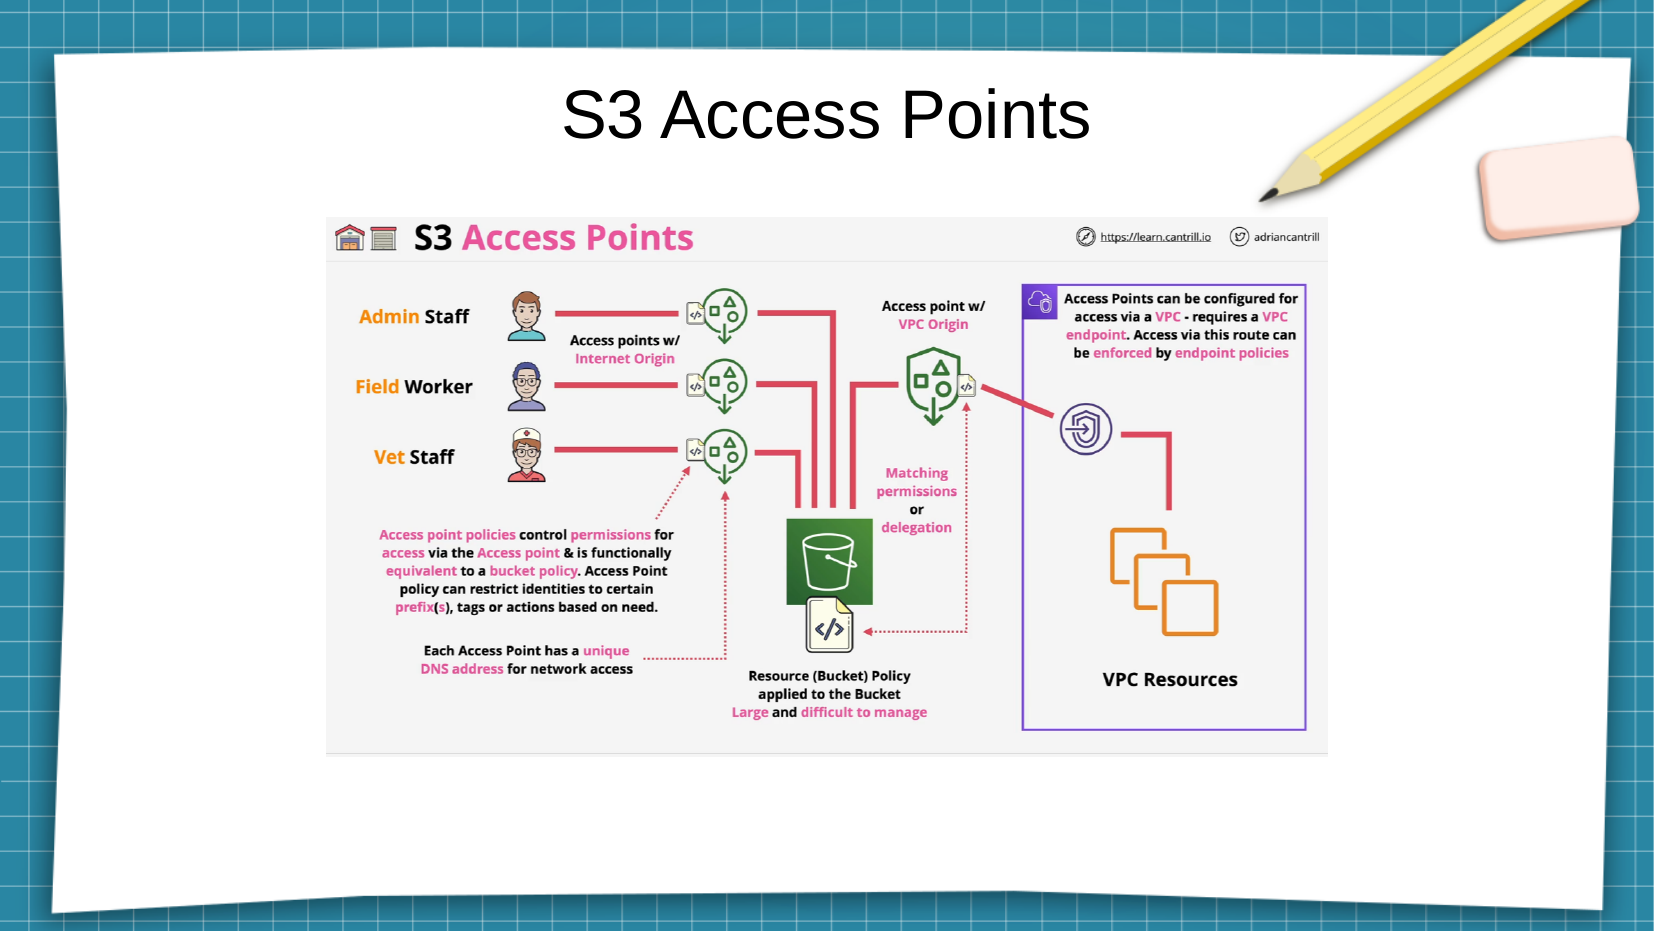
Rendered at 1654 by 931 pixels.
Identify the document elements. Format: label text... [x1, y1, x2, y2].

title S3 Access Points [82, 37, 1571, 193]
picture [0, 0, 1654, 931]
